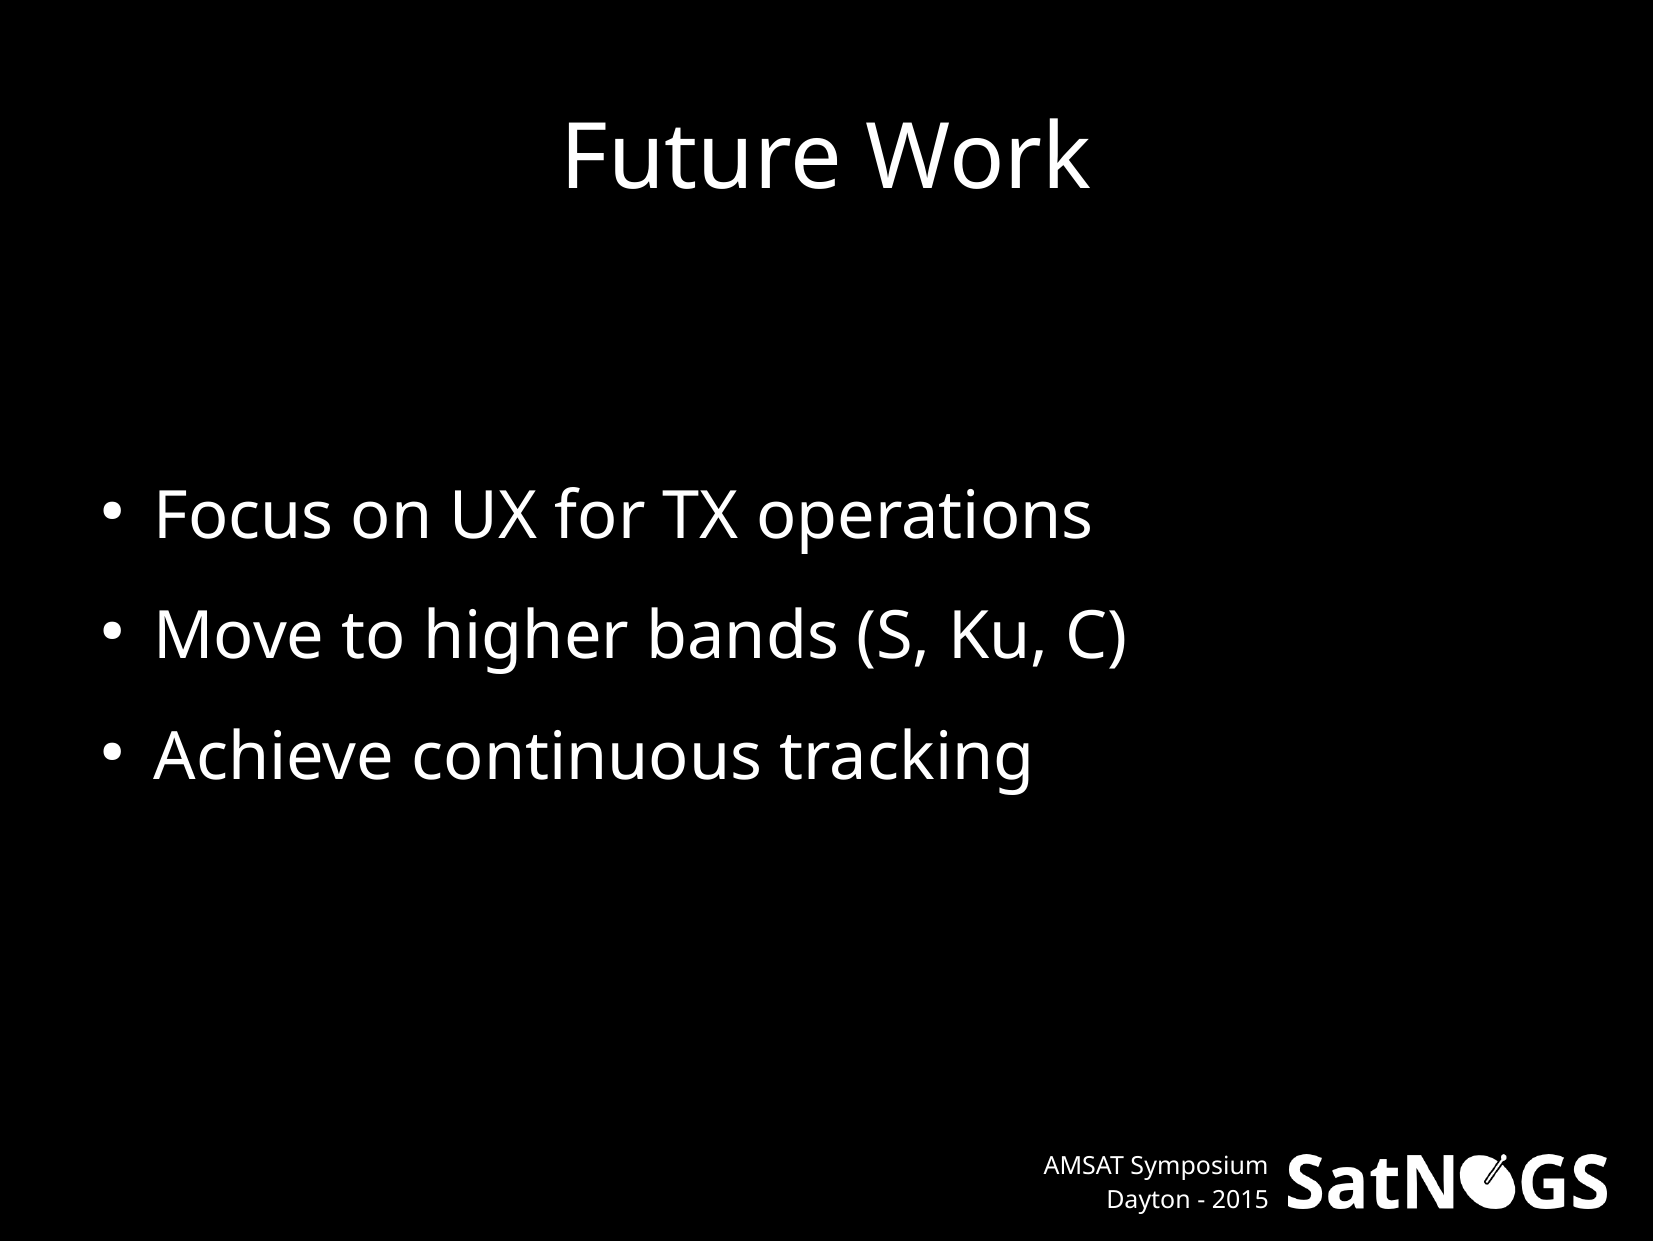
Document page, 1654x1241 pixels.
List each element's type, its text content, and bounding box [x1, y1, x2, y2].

title Future Work [82, 49, 1571, 257]
picture [1288, 1154, 1607, 1209]
list Focus on UX for TX operations Move to higher bands (S, Ku, C) Achieve continuous tracking [82, 467, 1571, 1187]
